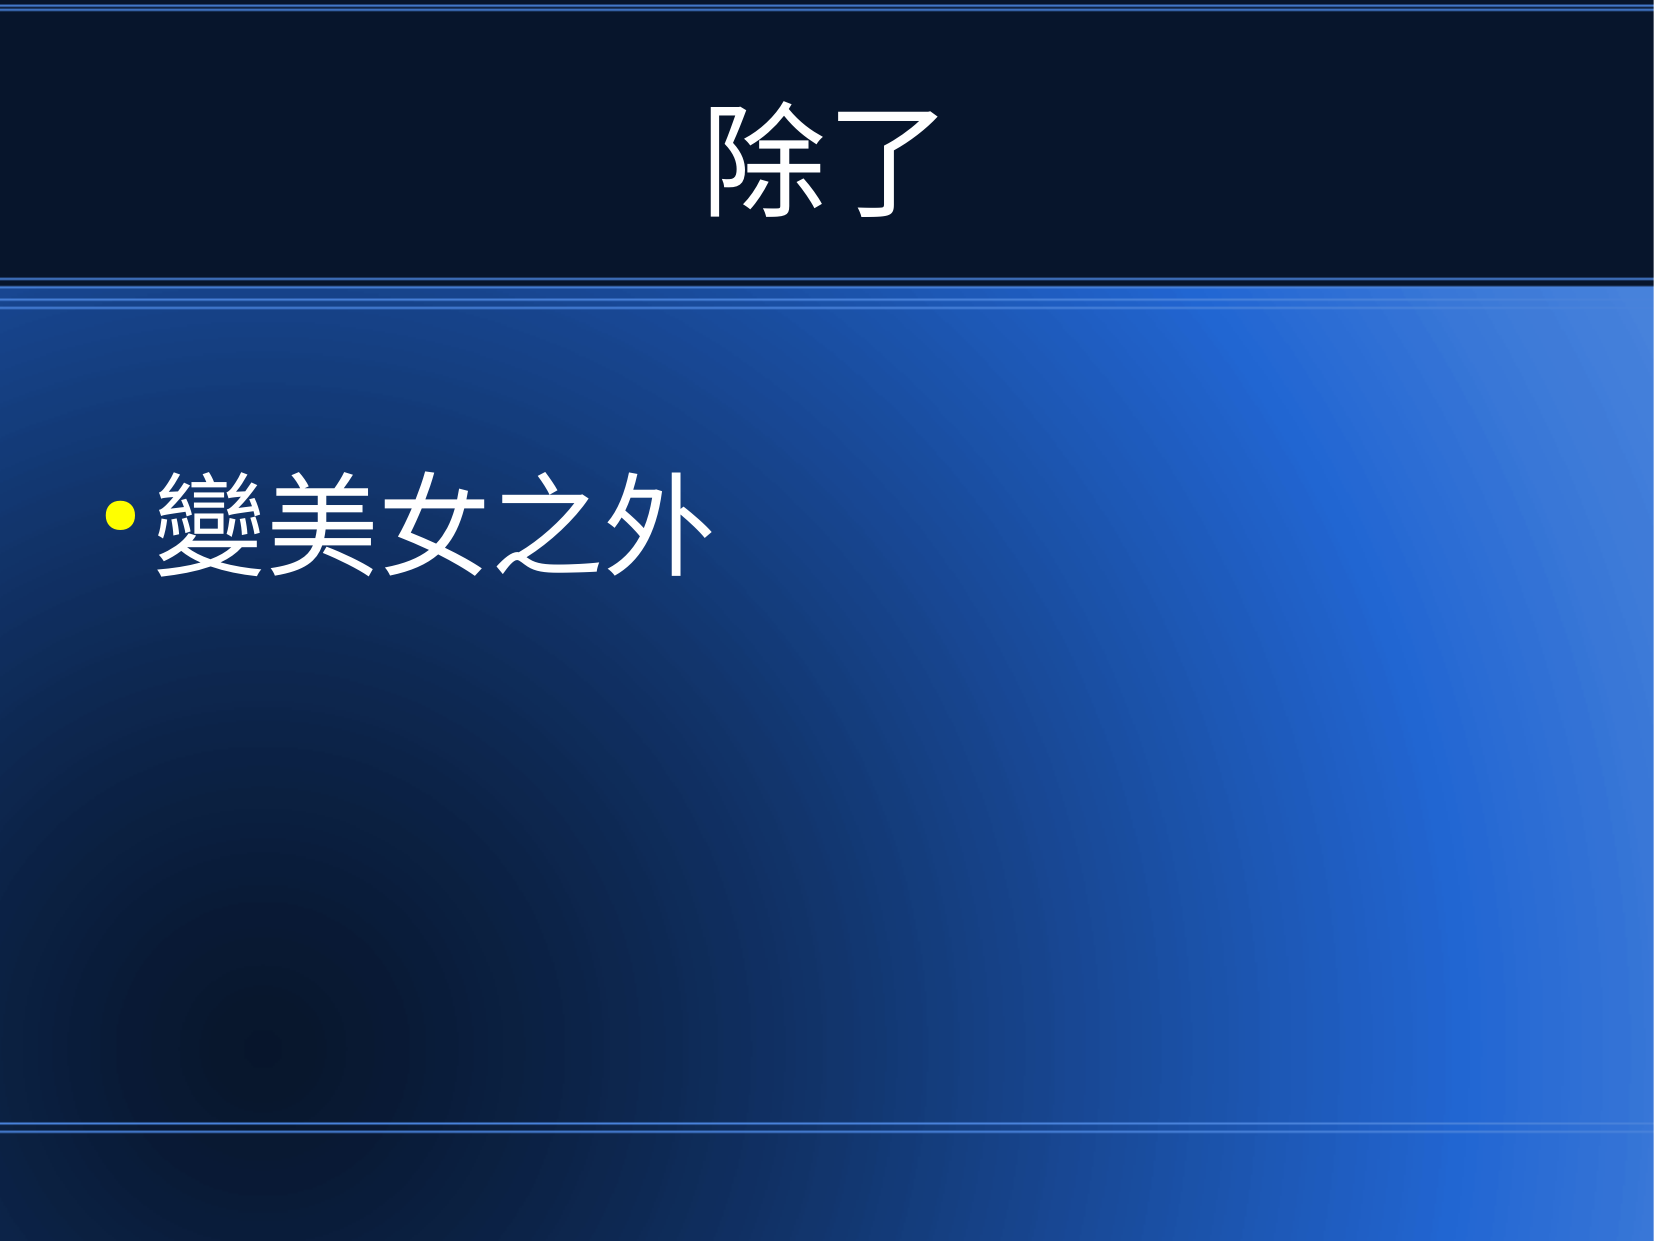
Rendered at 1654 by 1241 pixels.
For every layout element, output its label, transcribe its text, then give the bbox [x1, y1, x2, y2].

list 變美女之外 [82, 355, 1571, 1241]
title 除了 [82, 49, 1571, 257]
picture [0, 0, 1654, 1241]
